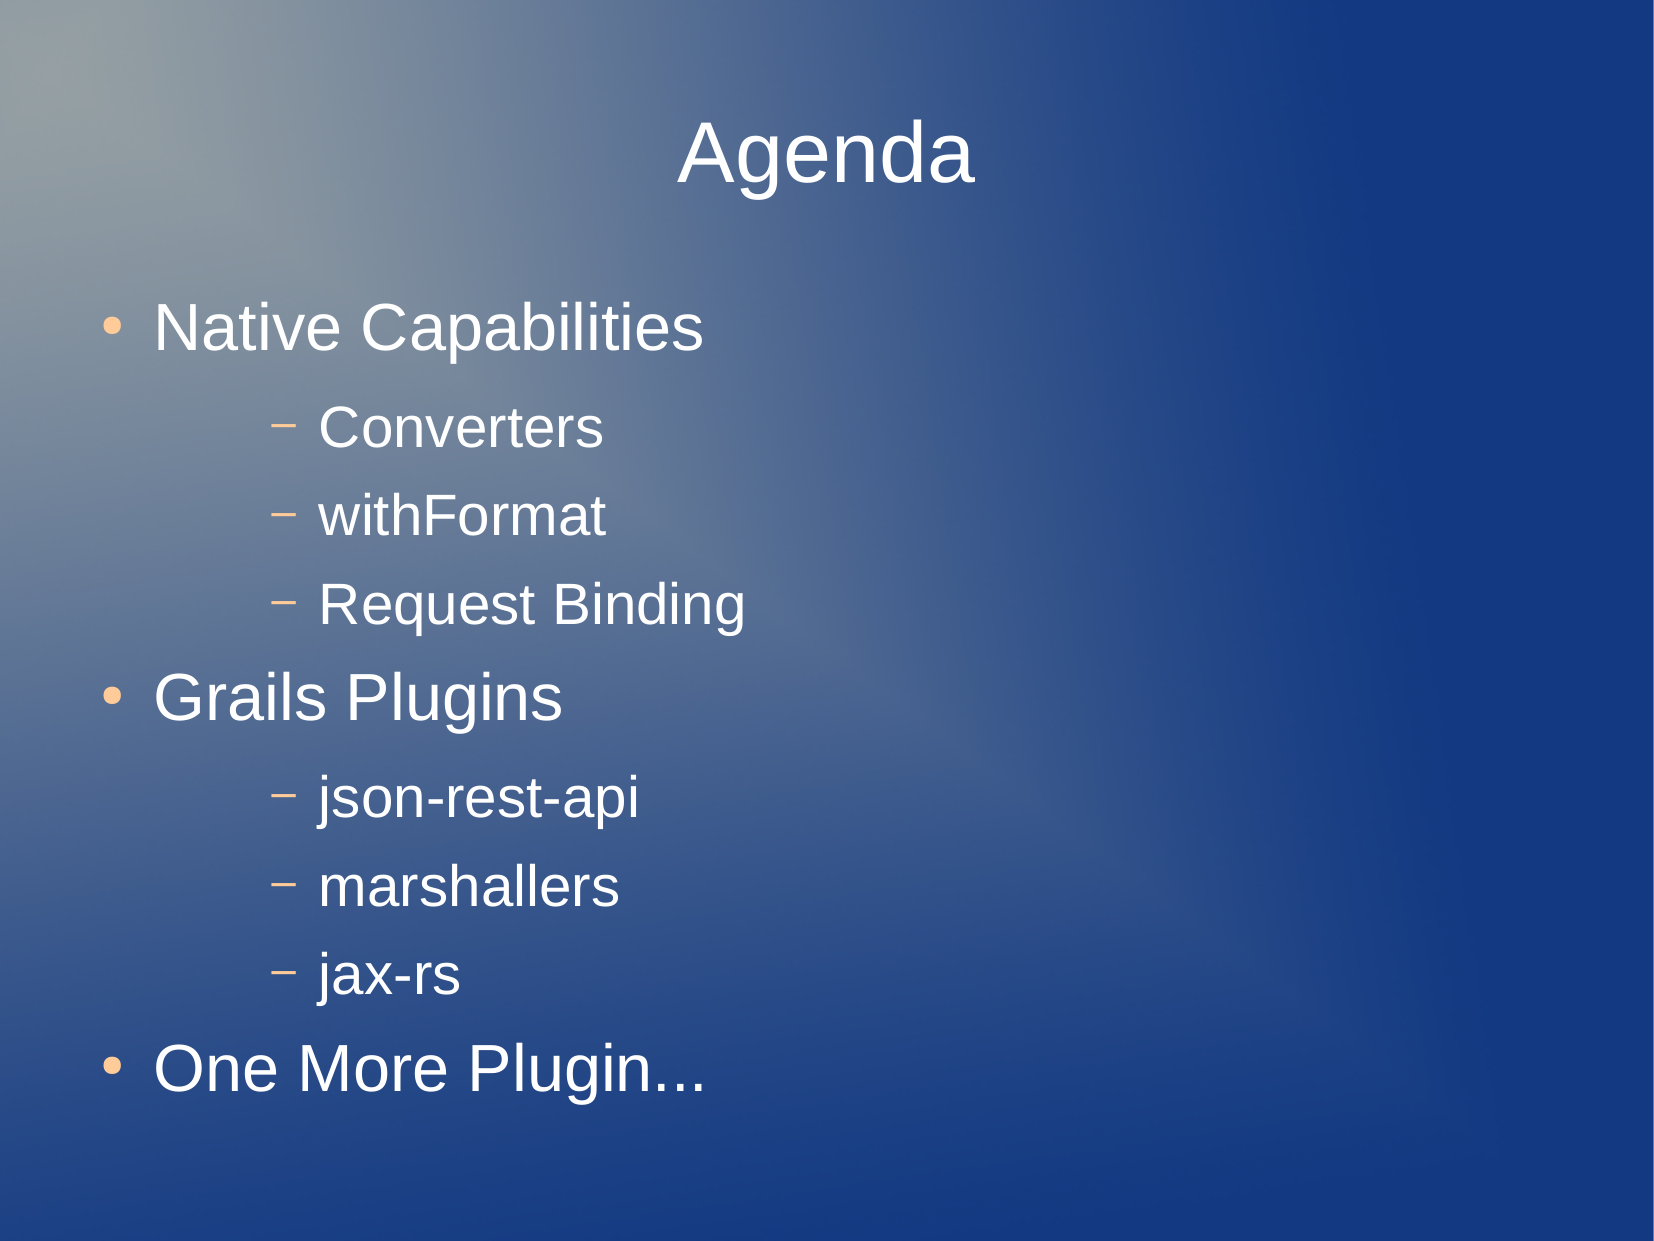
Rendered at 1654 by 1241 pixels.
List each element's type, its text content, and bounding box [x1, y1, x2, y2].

picture [0, 0, 1654, 1241]
title Agenda [82, 49, 1571, 257]
list Native Capabilities Converters withFormat Request Binding Grails Plugins json-rest-api marshallers jax-rs One More Plugin... [82, 290, 1571, 1105]
